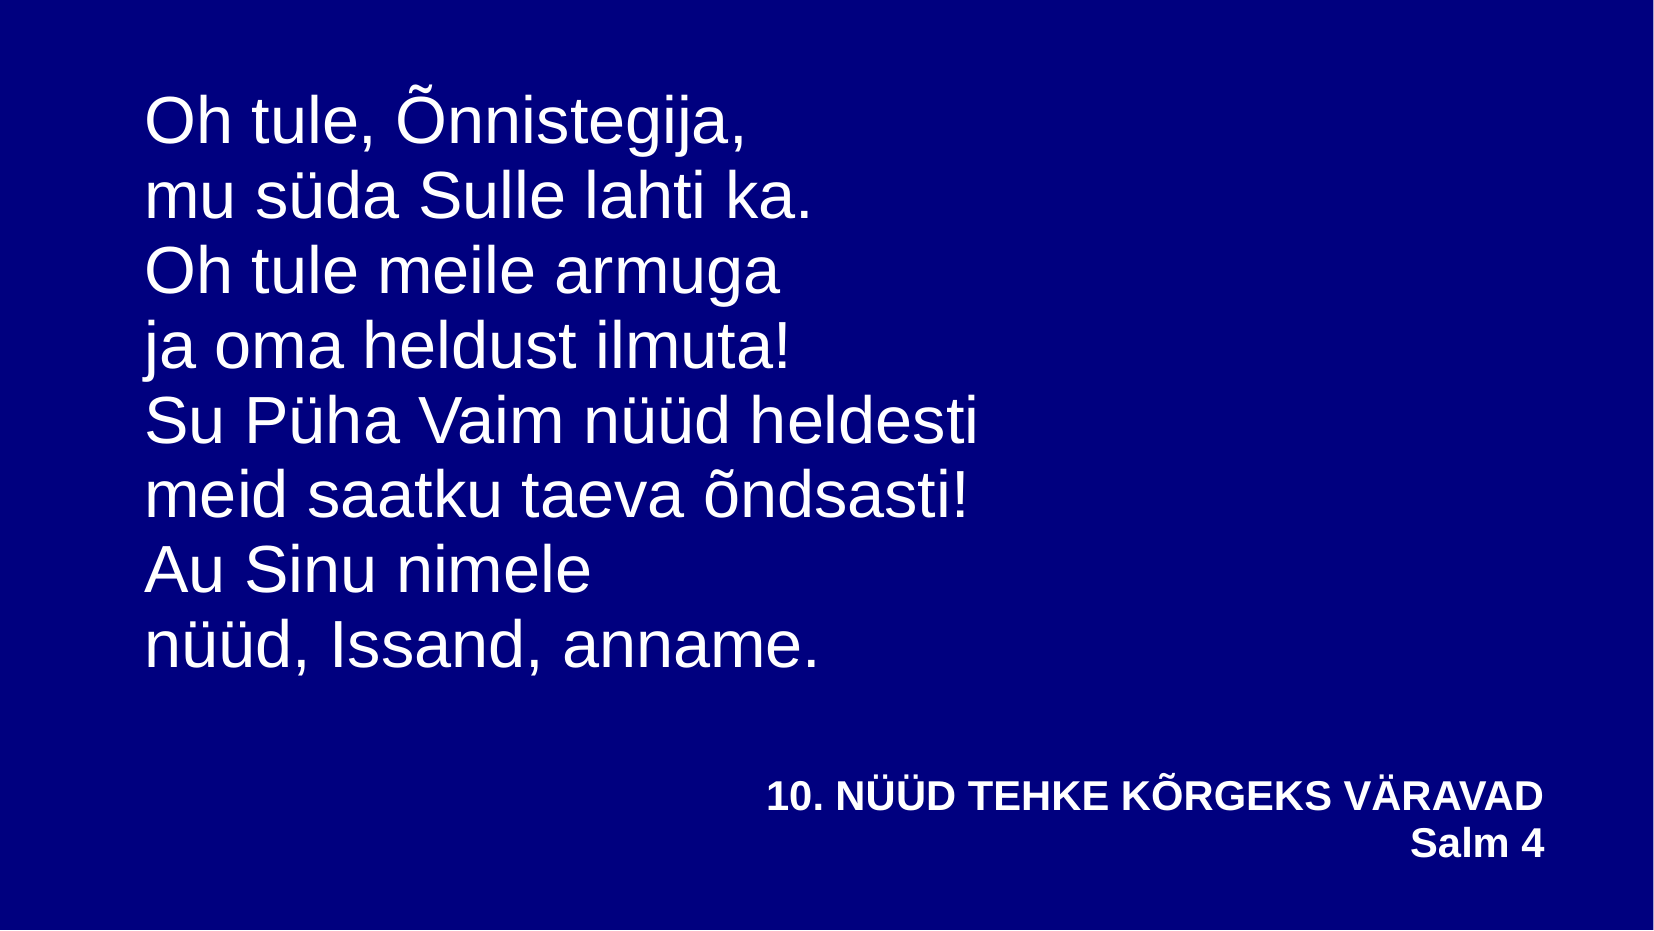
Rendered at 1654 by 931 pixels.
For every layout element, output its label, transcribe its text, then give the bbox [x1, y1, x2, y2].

text_box 10. NÜÜD TEHKE KÕRGEKS VÄRAVAD Salm 4 [141, 765, 1560, 920]
text_box Oh tule, Õnnistegija, mu süda Sulle lahti ka. Oh tule meile armuga ja oma heldust ilmuta! Su Püha Vaim nüüd heldesti meid saatku taeva õndsasti! Au Sinu nimele nüüd, Issand, anname. [129, 76, 1530, 856]
